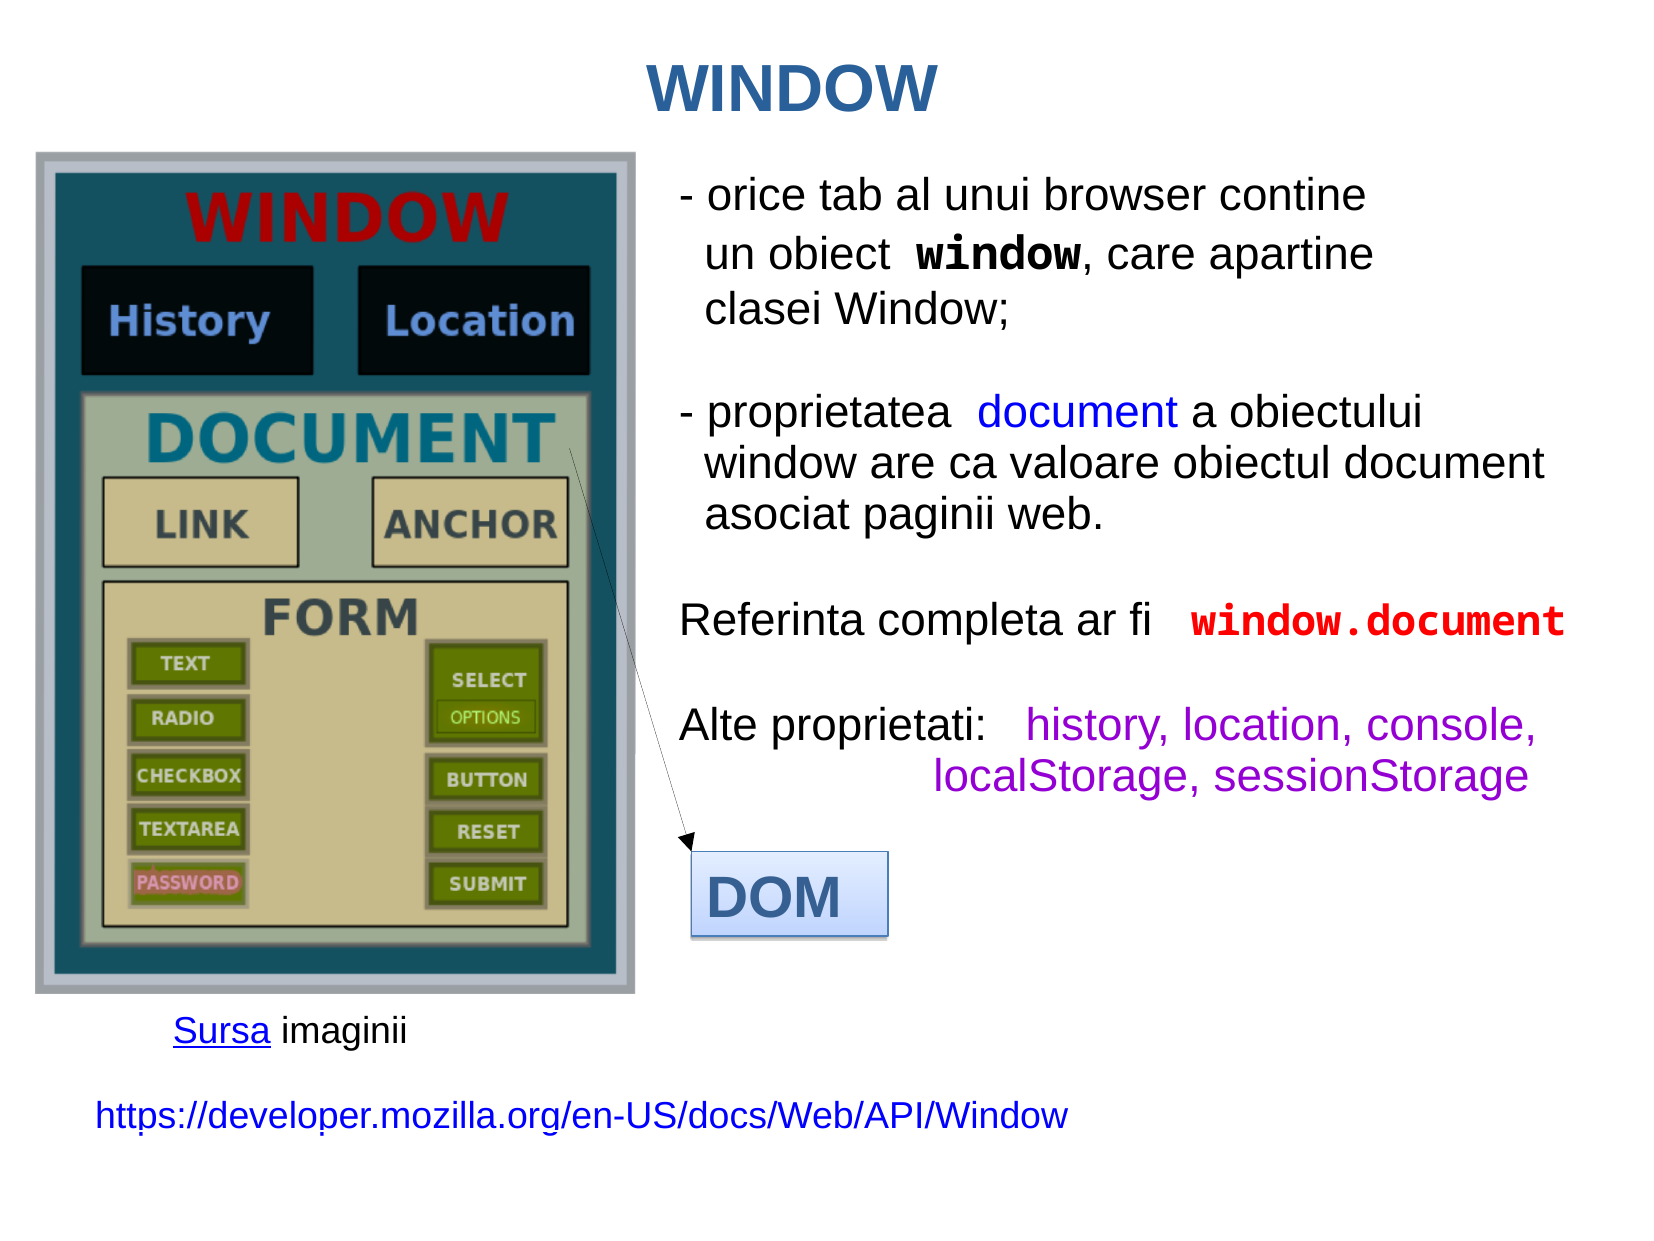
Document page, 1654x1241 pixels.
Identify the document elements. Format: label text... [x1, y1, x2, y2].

picture [34, 151, 636, 994]
text_box WINDOW [631, 43, 981, 208]
text_box https://developer.mozilla.org/en-US/docs/Web/API/Window [80, 1083, 1084, 1143]
text_box Sursa imaginii [158, 998, 423, 1059]
text_box - orice tab al unui browser contine un obiect window, care apartine clasei Window; - proprietatea document a obiectului window are ca valoare obiectul document asociat paginii web. Referinta completa ar fi window.document Alte proprietati: history, location, console, localStorage, sessionStorage [651, 161, 1639, 974]
text_box DOM [691, 851, 889, 937]
